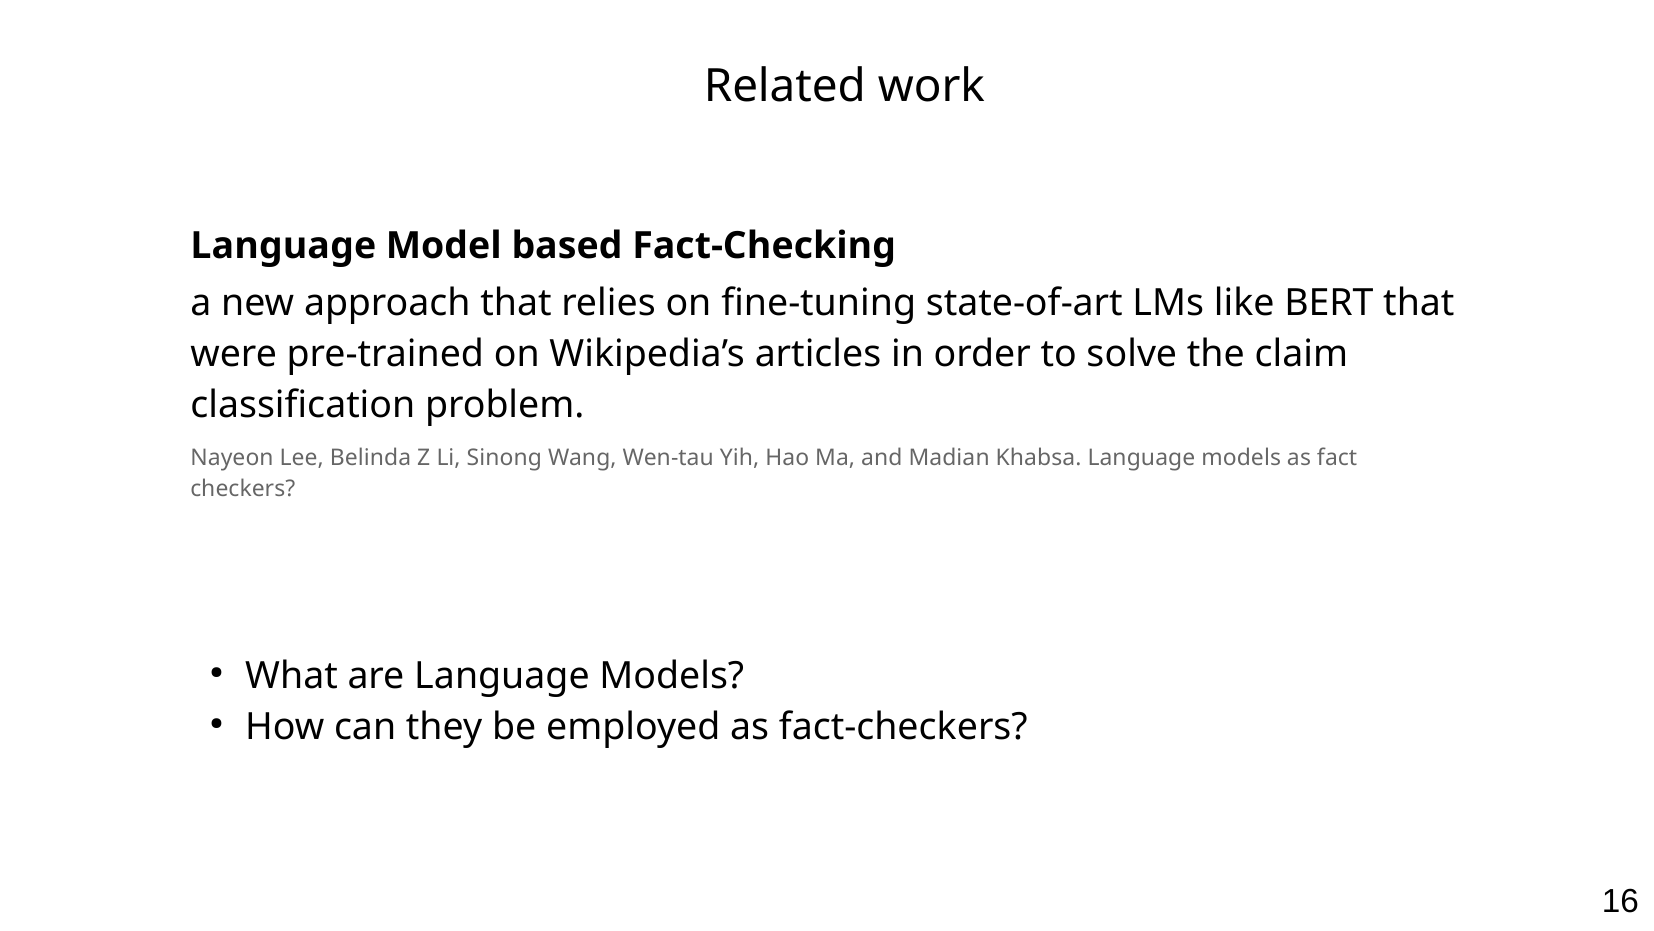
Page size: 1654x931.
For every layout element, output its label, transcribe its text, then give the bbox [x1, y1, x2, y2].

text_box What are Language Models? How can they be employed as fact-checkers? [195, 590, 1441, 811]
text_box Language Model based Fact-Checking a new approach that relies on fine-tuning state-of-art LMs like BERT that were pre-trained on Wikipedia’s articles in order to solve the claim classification problem. Nayeon Lee, Belinda Z Li, Sinong Wang, Wen-tau Yih, Hao Ma, and Madian Khabsa. Language models as fact checkers? [175, 211, 1478, 526]
text_box Related work [376, 45, 1277, 123]
text_box <number> [1024, 874, 1654, 931]
